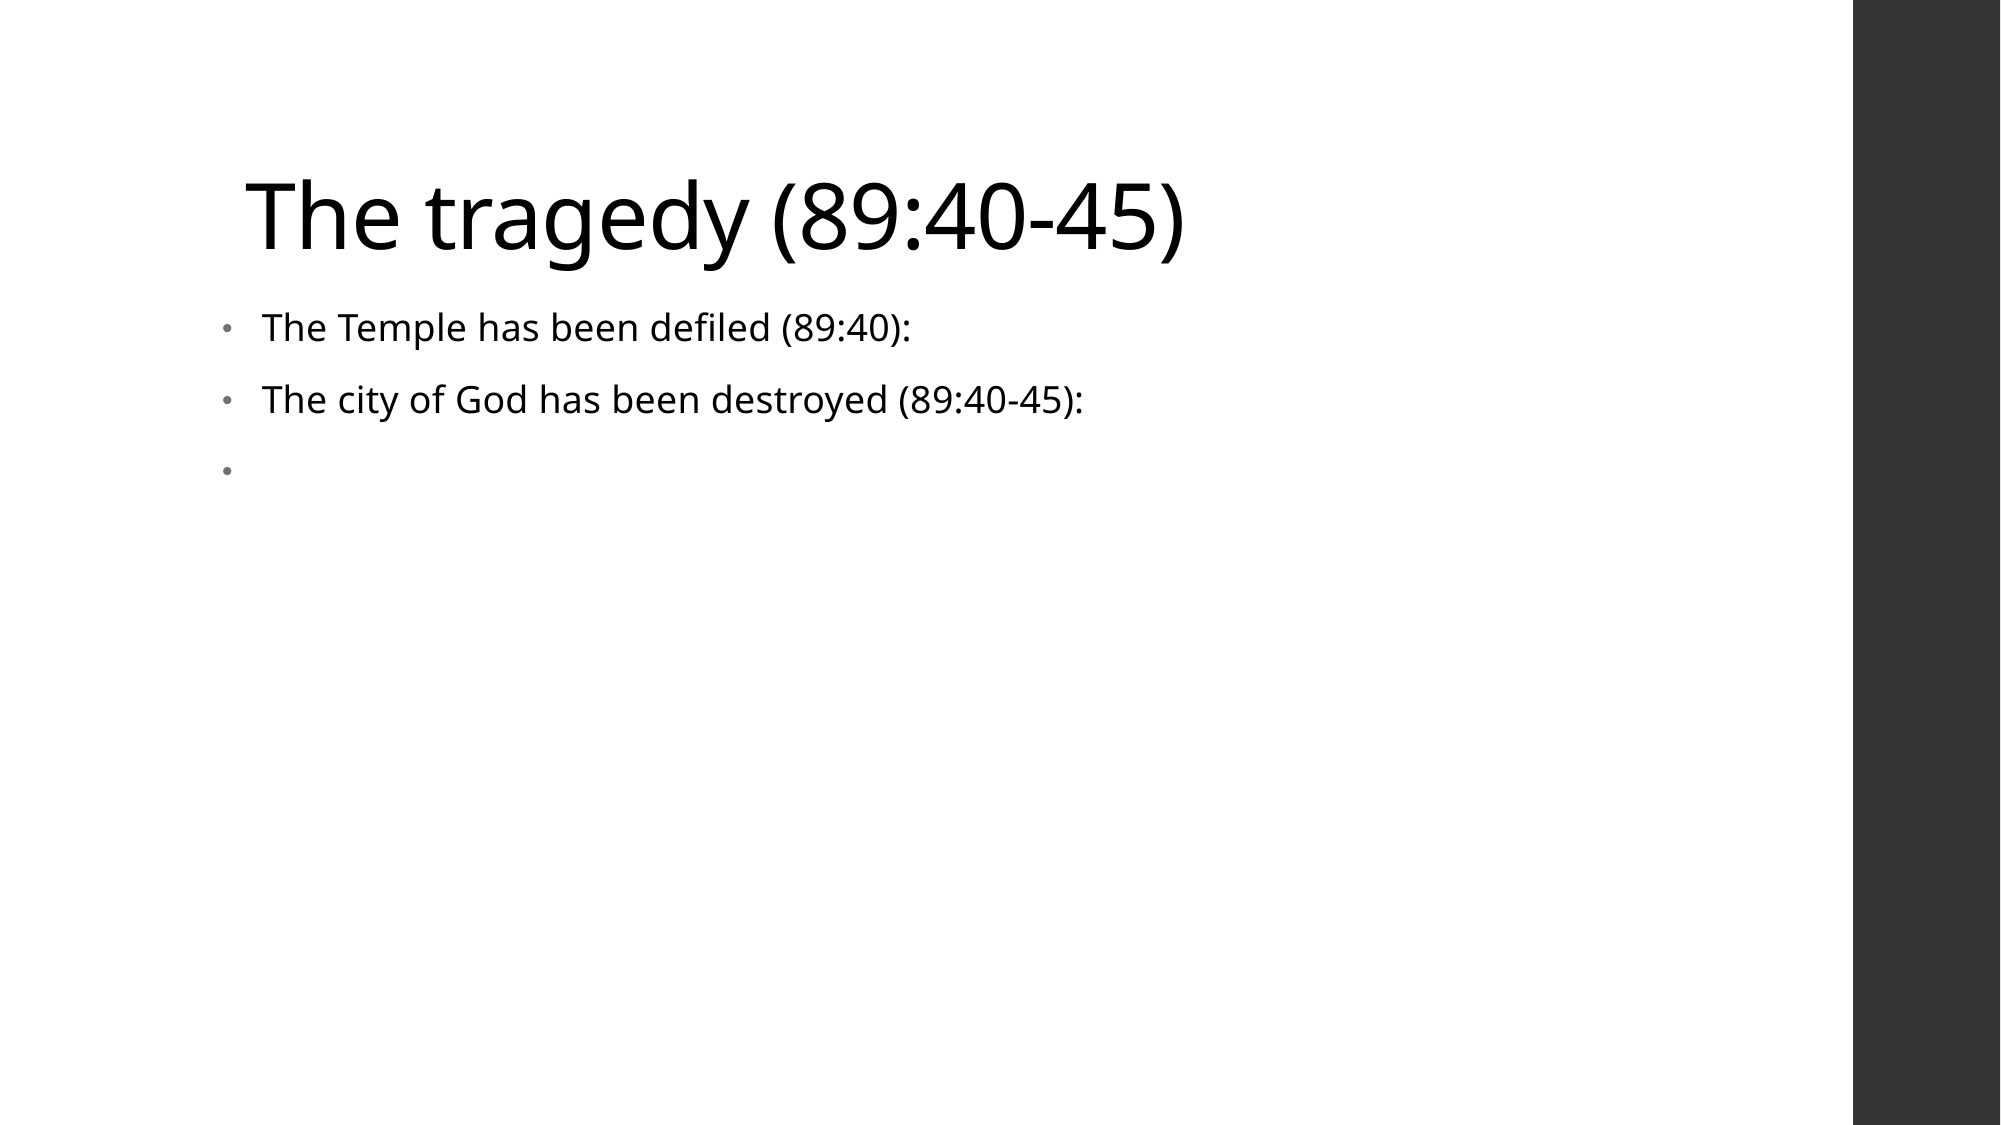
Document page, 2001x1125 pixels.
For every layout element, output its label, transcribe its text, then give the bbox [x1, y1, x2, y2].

title The tragedy (89:40-45) [206, 60, 1797, 278]
list The Temple has been defiled (89:40): The city of God has been destroyed (89:40-45): [206, 299, 1617, 1014]
